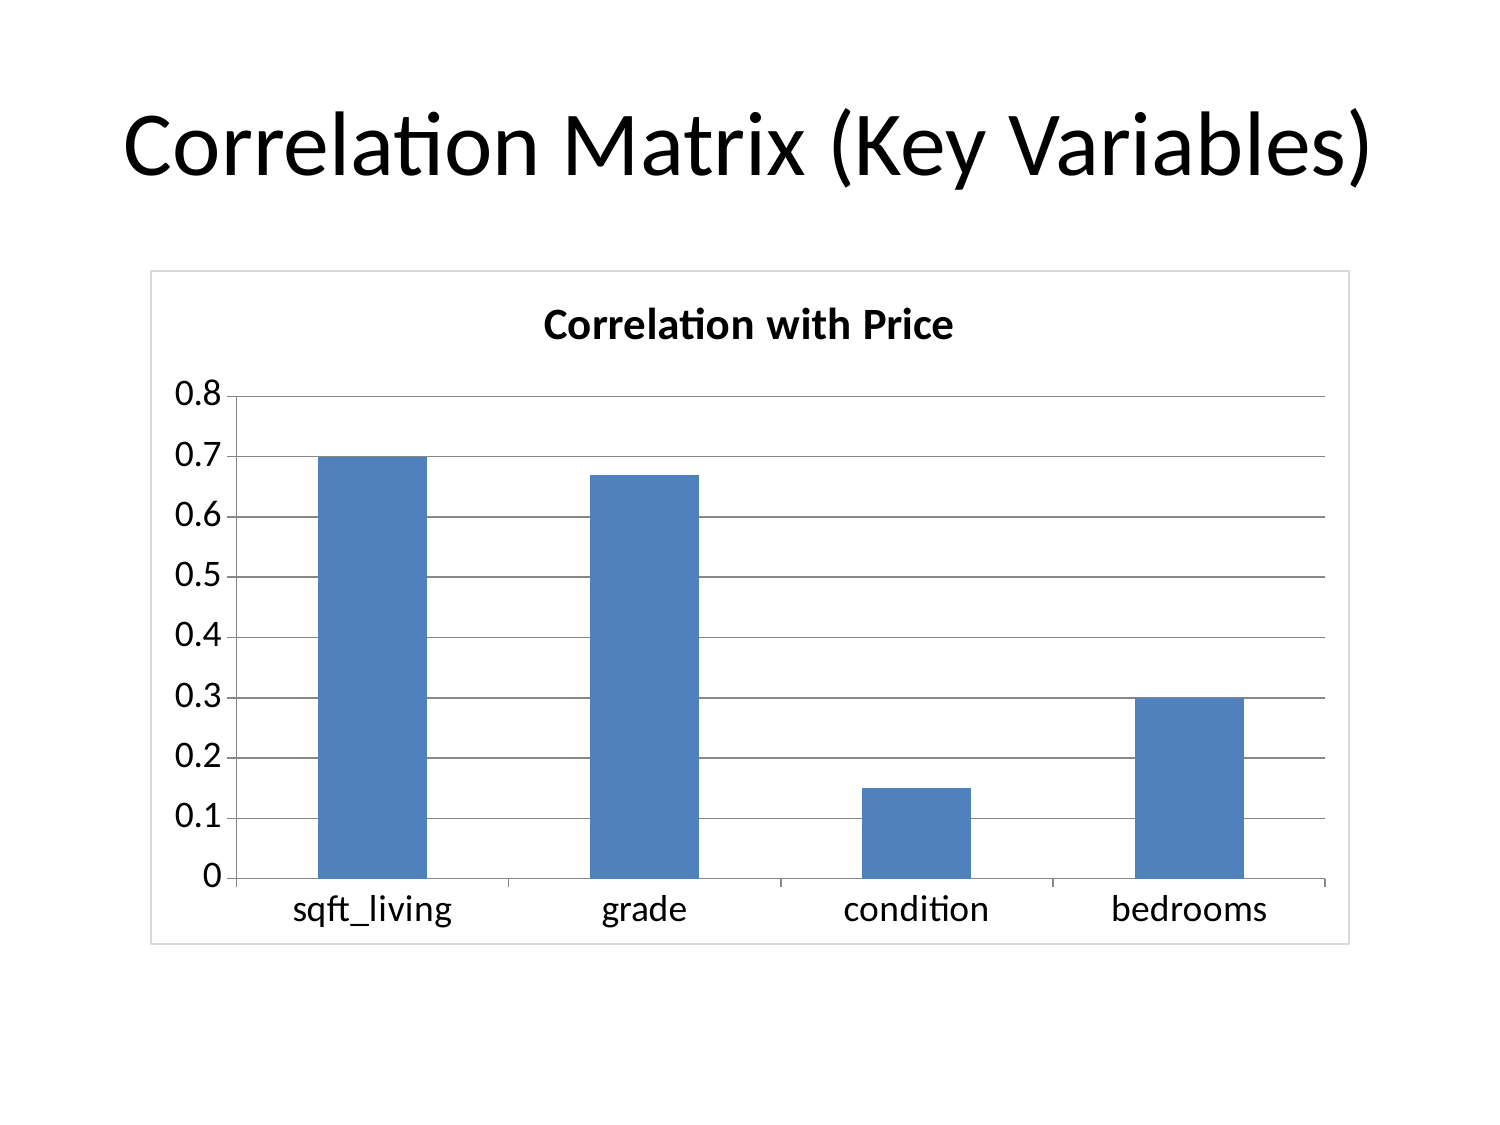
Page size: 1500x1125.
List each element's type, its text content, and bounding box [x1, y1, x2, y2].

title Correlation Matrix (Key Variables) [75, 45, 1425, 233]
chart [150, 270, 1350, 945]
